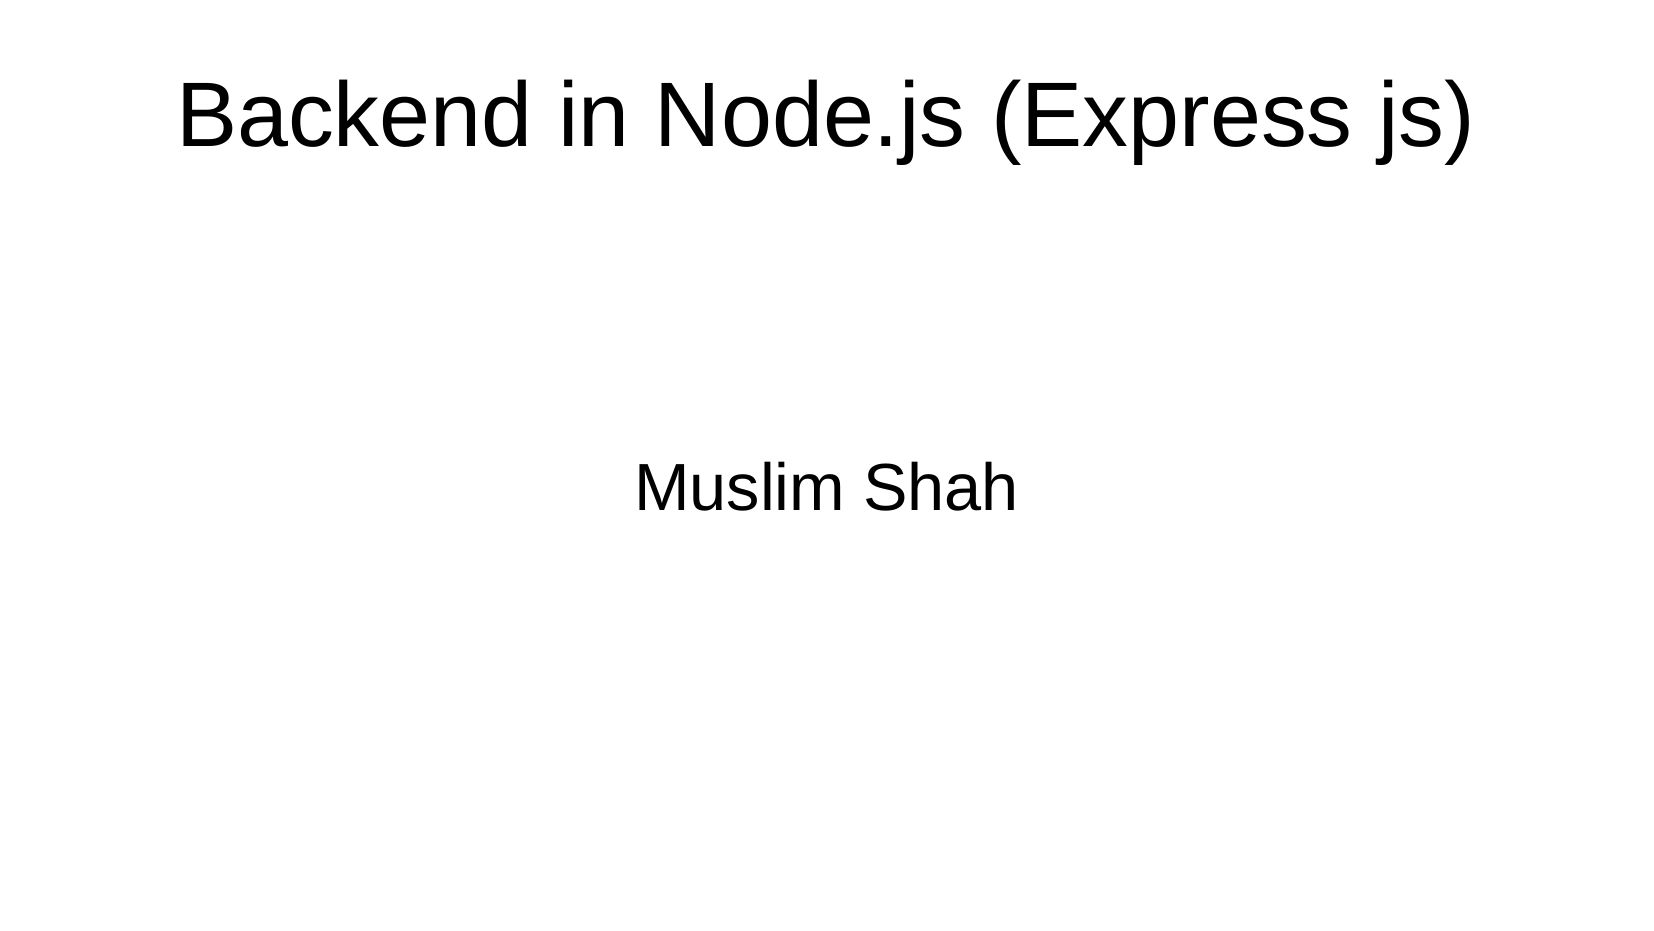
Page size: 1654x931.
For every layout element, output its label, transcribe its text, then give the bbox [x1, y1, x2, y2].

title Backend in Node.js (Express js) [82, 37, 1571, 193]
subtitle Muslim Shah [82, 217, 1571, 758]
